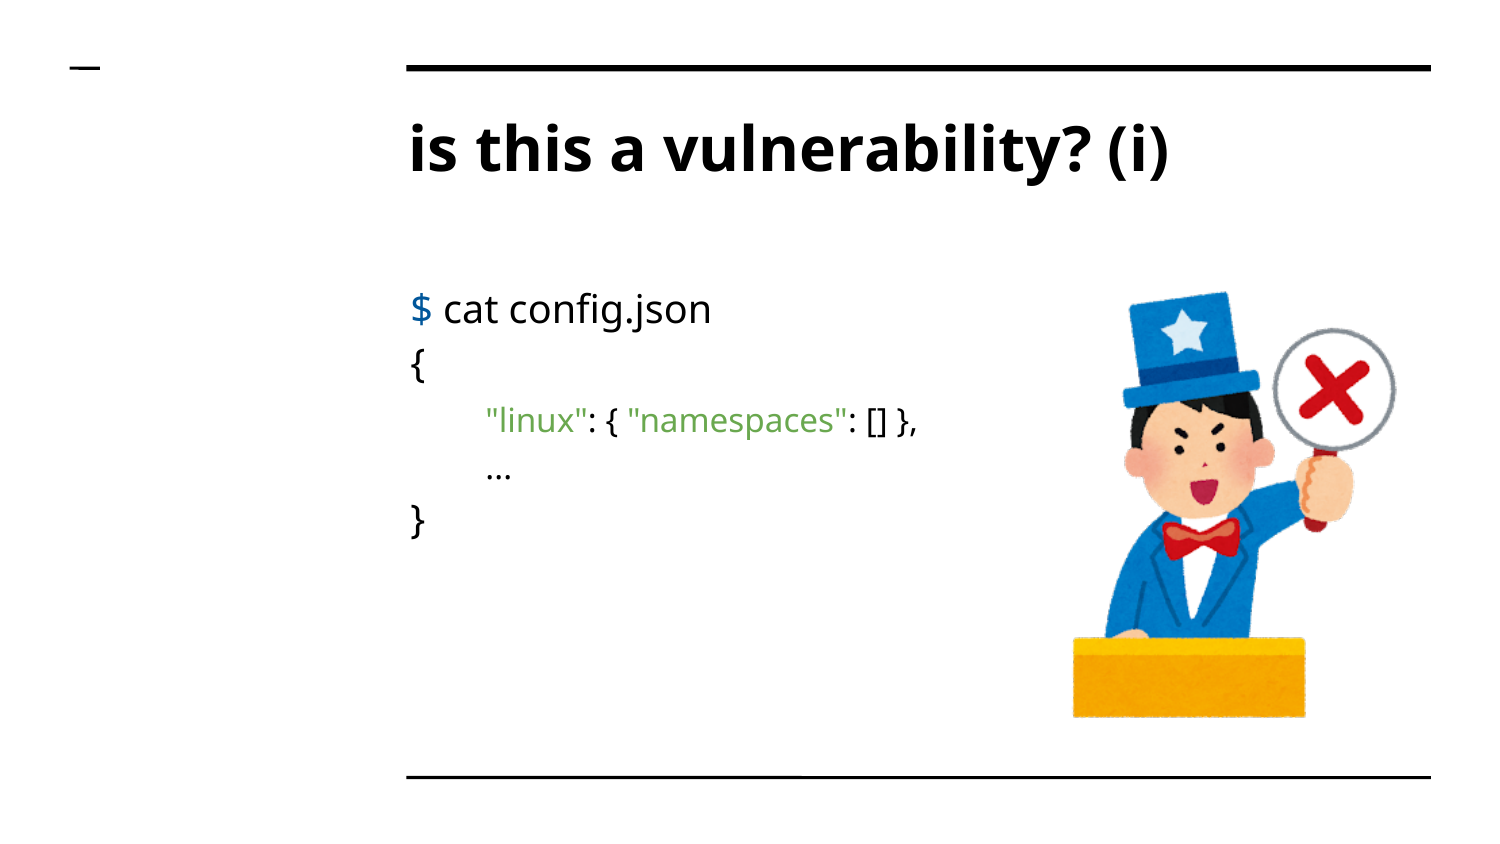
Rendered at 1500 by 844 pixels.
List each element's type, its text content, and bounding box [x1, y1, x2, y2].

list $ cat config.json { "linux": { "namespaces": [] }, ... } [395, 261, 1433, 755]
title is this a vulnerability? (i) [393, 94, 1431, 199]
picture [1060, 285, 1406, 731]
